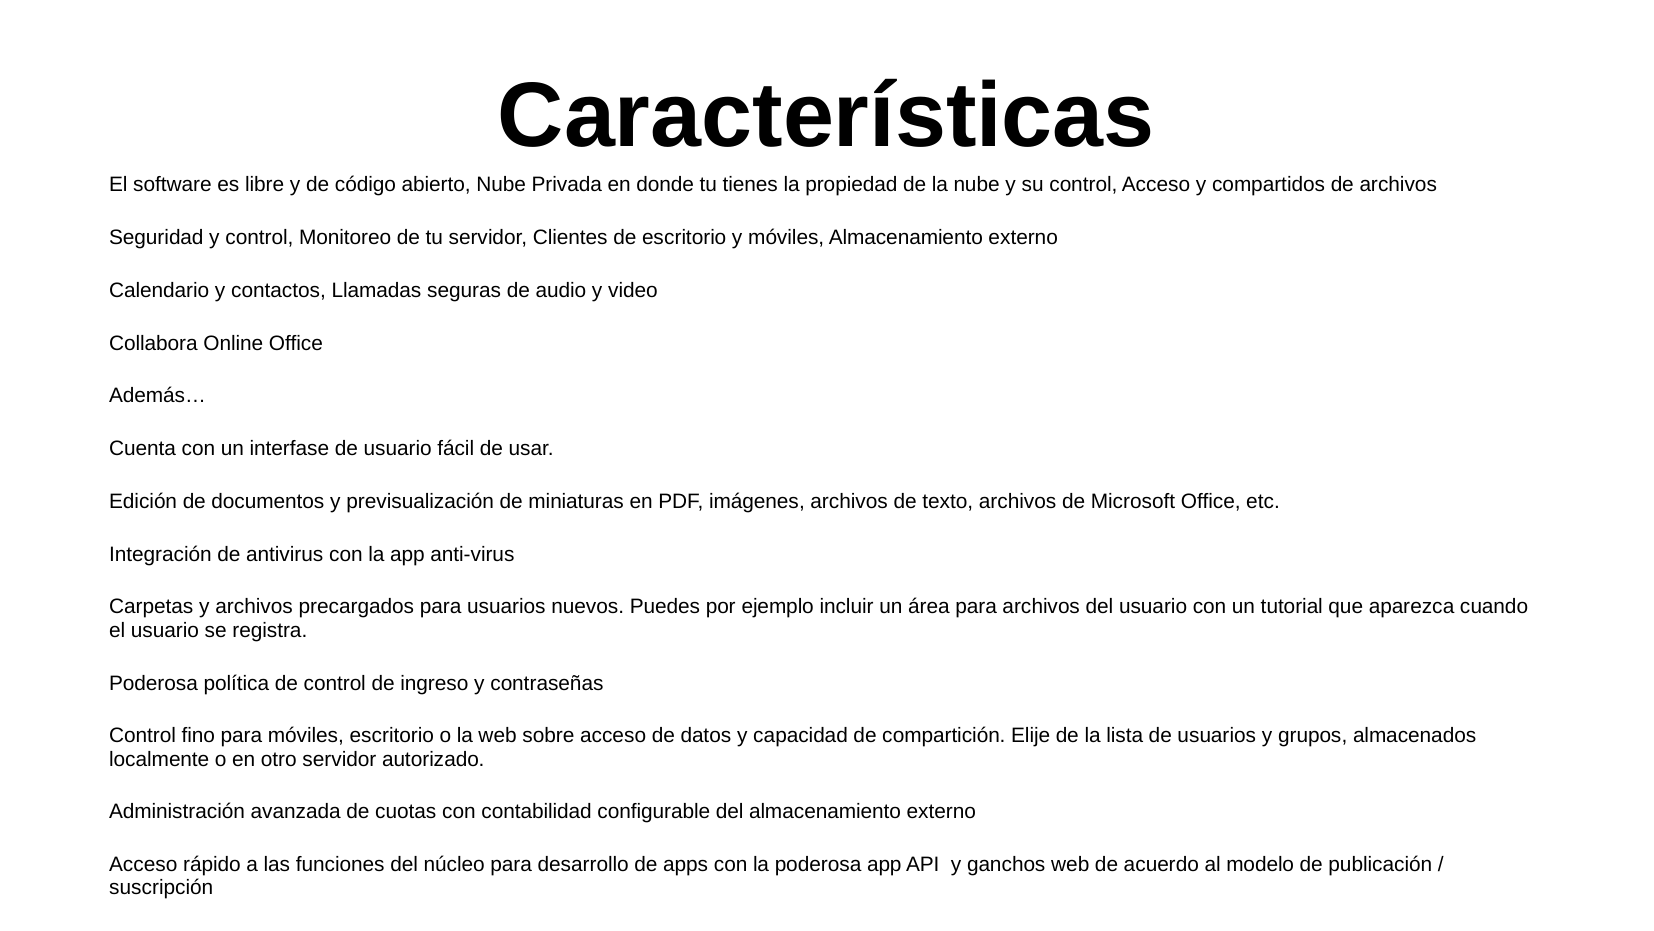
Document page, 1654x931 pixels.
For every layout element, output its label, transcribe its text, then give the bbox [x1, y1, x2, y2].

text_box El software es libre y de código abierto, Nube Privada en donde tu tienes la propiedad de la nube y su control, Acceso y compartidos de archivos Seguridad y control, Monitoreo de tu servidor, Clientes de escritorio y móviles, Almacenamiento externo Calendario y contactos, Llamadas seguras de audio y video Collabora Online Office Además… Cuenta con un interfase de usuario fácil de usar. Edición de documentos y previsualización de miniaturas en PDF, imágenes, archivos de texto, archivos de Microsoft Office, etc. Integración de antivirus con la app anti-virus Carpetas y archivos precargados para usuarios nuevos. Puedes por ejemplo incluir un área para archivos del usuario con un tutorial que aparezca cuando el usuario se registra. Poderosa política de control de ingreso y contraseñas Control fino para móviles, escritorio o la web sobre acceso de datos y capacidad de compartición. Elije de la lista de usuarios y grupos, almacenados localmente o en otro servidor autorizado. Administración avanzada de cuotas con contabilidad configurable del almacenamiento externo Acceso rápido a las funciones del núcleo para desarrollo de apps con la poderosa app API y ganchos web de acuerdo al modelo de publicación / suscripción [94, 165, 1560, 931]
title Características [82, 37, 1571, 193]
